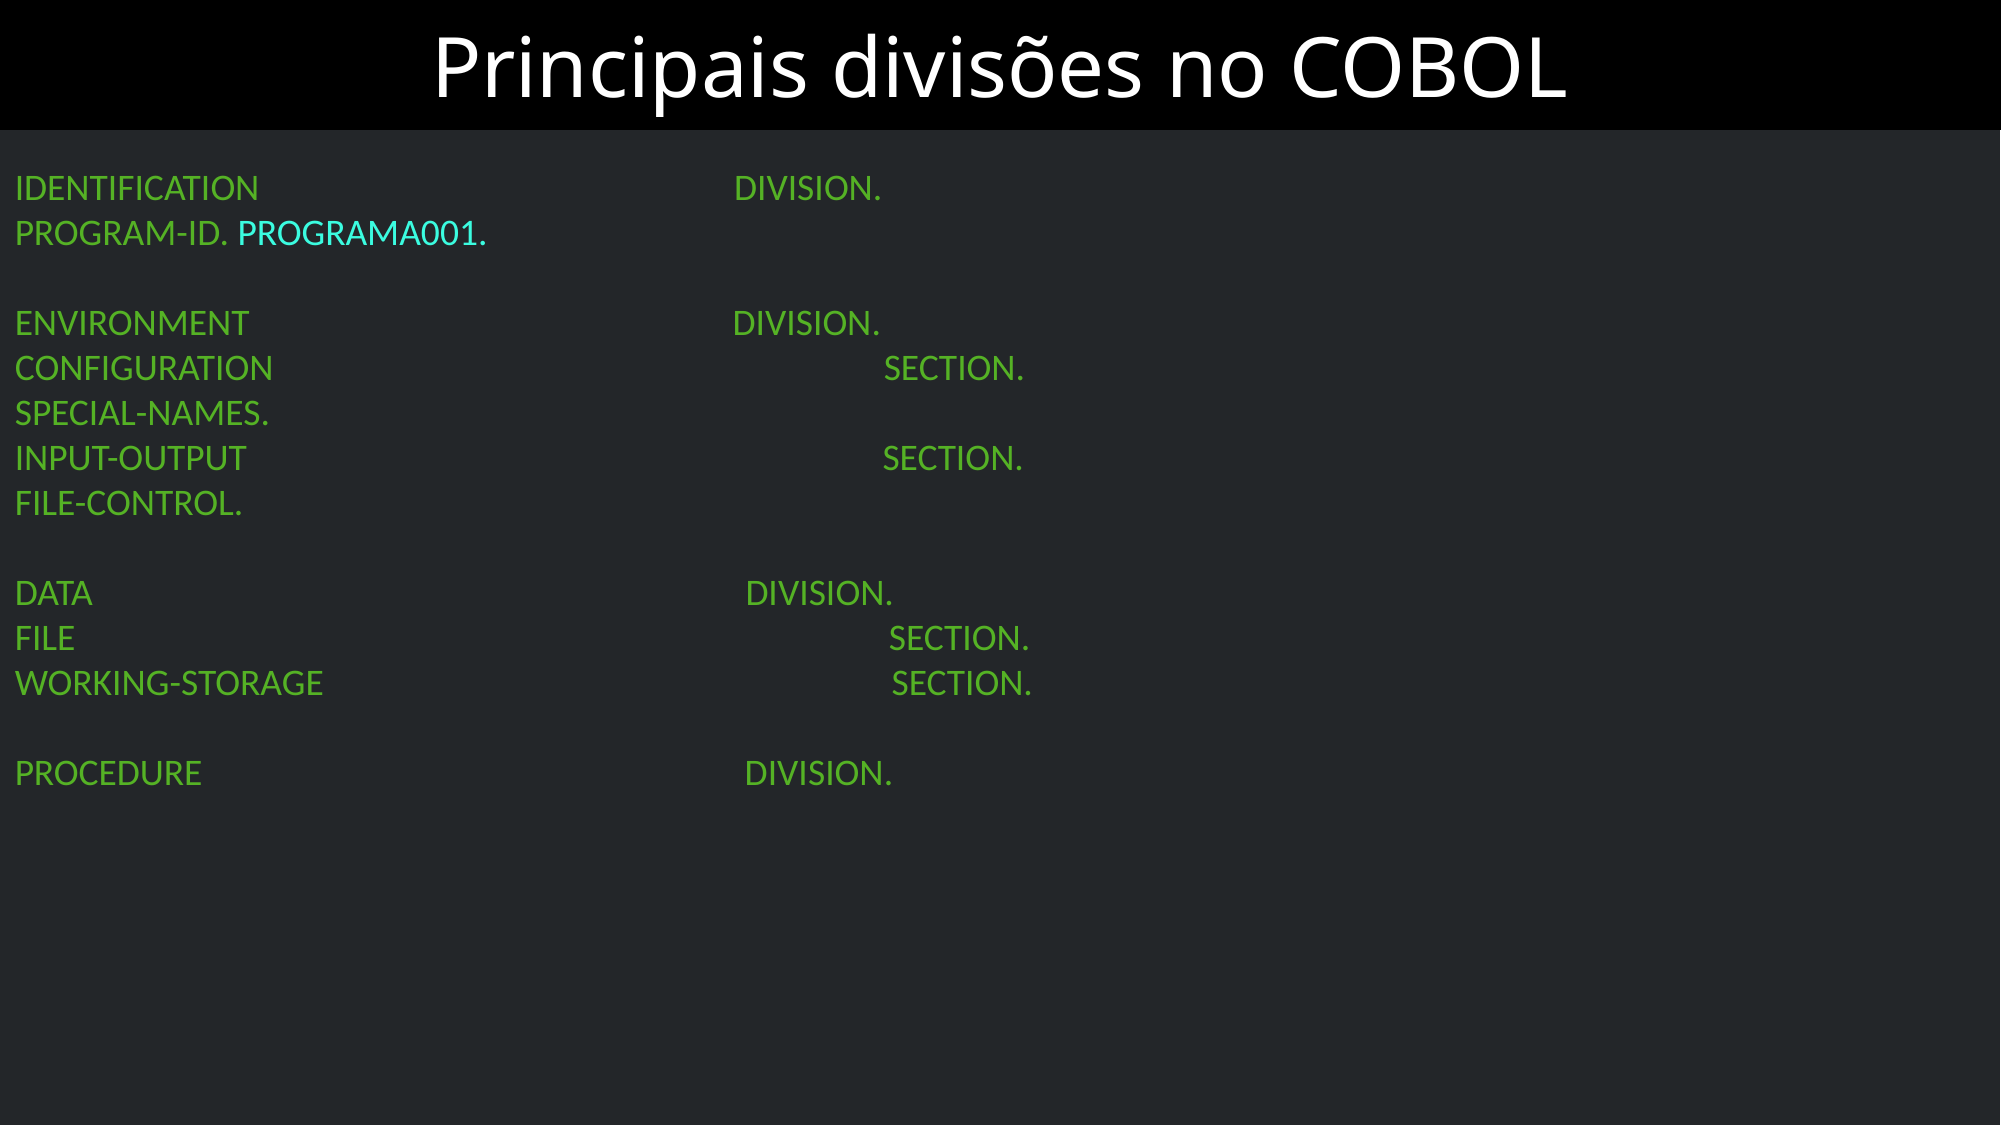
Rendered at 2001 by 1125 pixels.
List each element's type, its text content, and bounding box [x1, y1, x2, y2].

text_box IDENTIFICATION DIVISION. PROGRAM-ID. PROGRAMA001. ENVIRONMENT DIVISION. CONFIGURATION SECTION. SPECIAL-NAMES. INPUT-OUTPUT SECTION. FILE-CONTROL. DATA DIVISION. FILE SECTION. WORKING-STORAGE SECTION. PROCEDURE DIVISION. [0, 155, 2001, 801]
text_box Principais divisões no COBOL [0, 0, 2001, 130]
